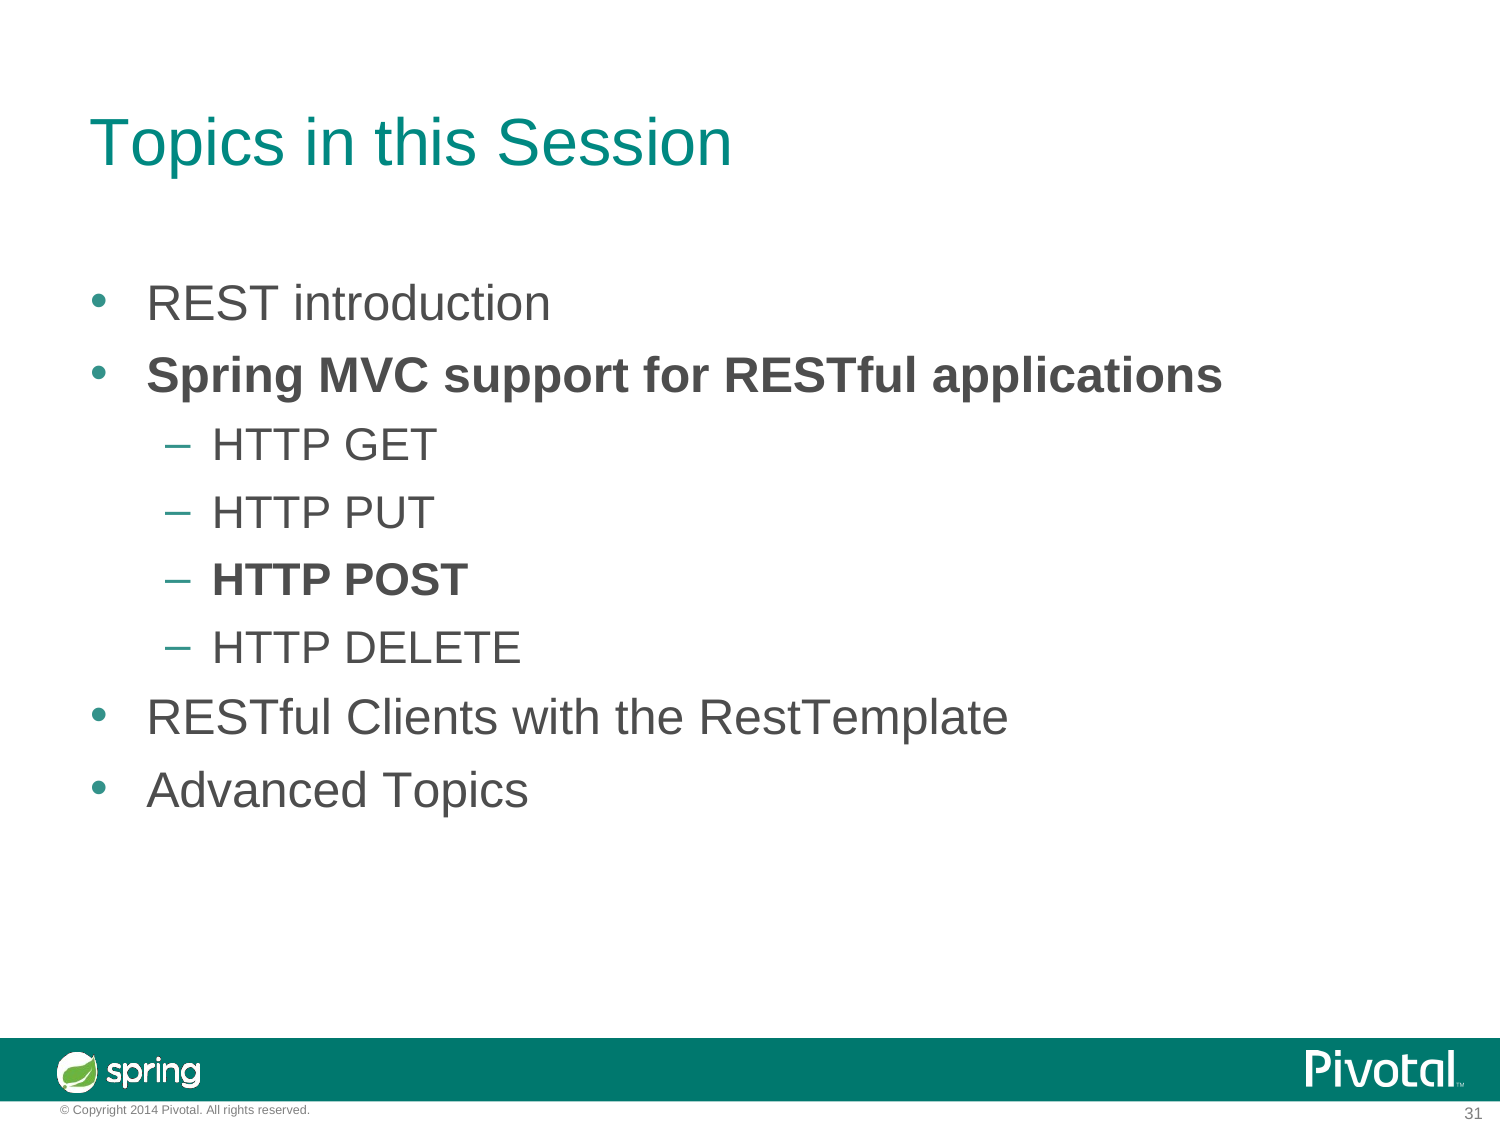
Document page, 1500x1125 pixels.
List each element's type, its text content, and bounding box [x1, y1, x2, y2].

picture [1306, 1050, 1464, 1087]
title Topics in this Session [75, 44, 1426, 233]
list REST introduction Spring MVC support for RESTful applications HTTP GET HTTP PUT HTTP POST HTTP DELETE RESTful Clients with the RestTemplate Advanced Topics [75, 262, 1426, 1005]
picture [32, 1041, 210, 1103]
